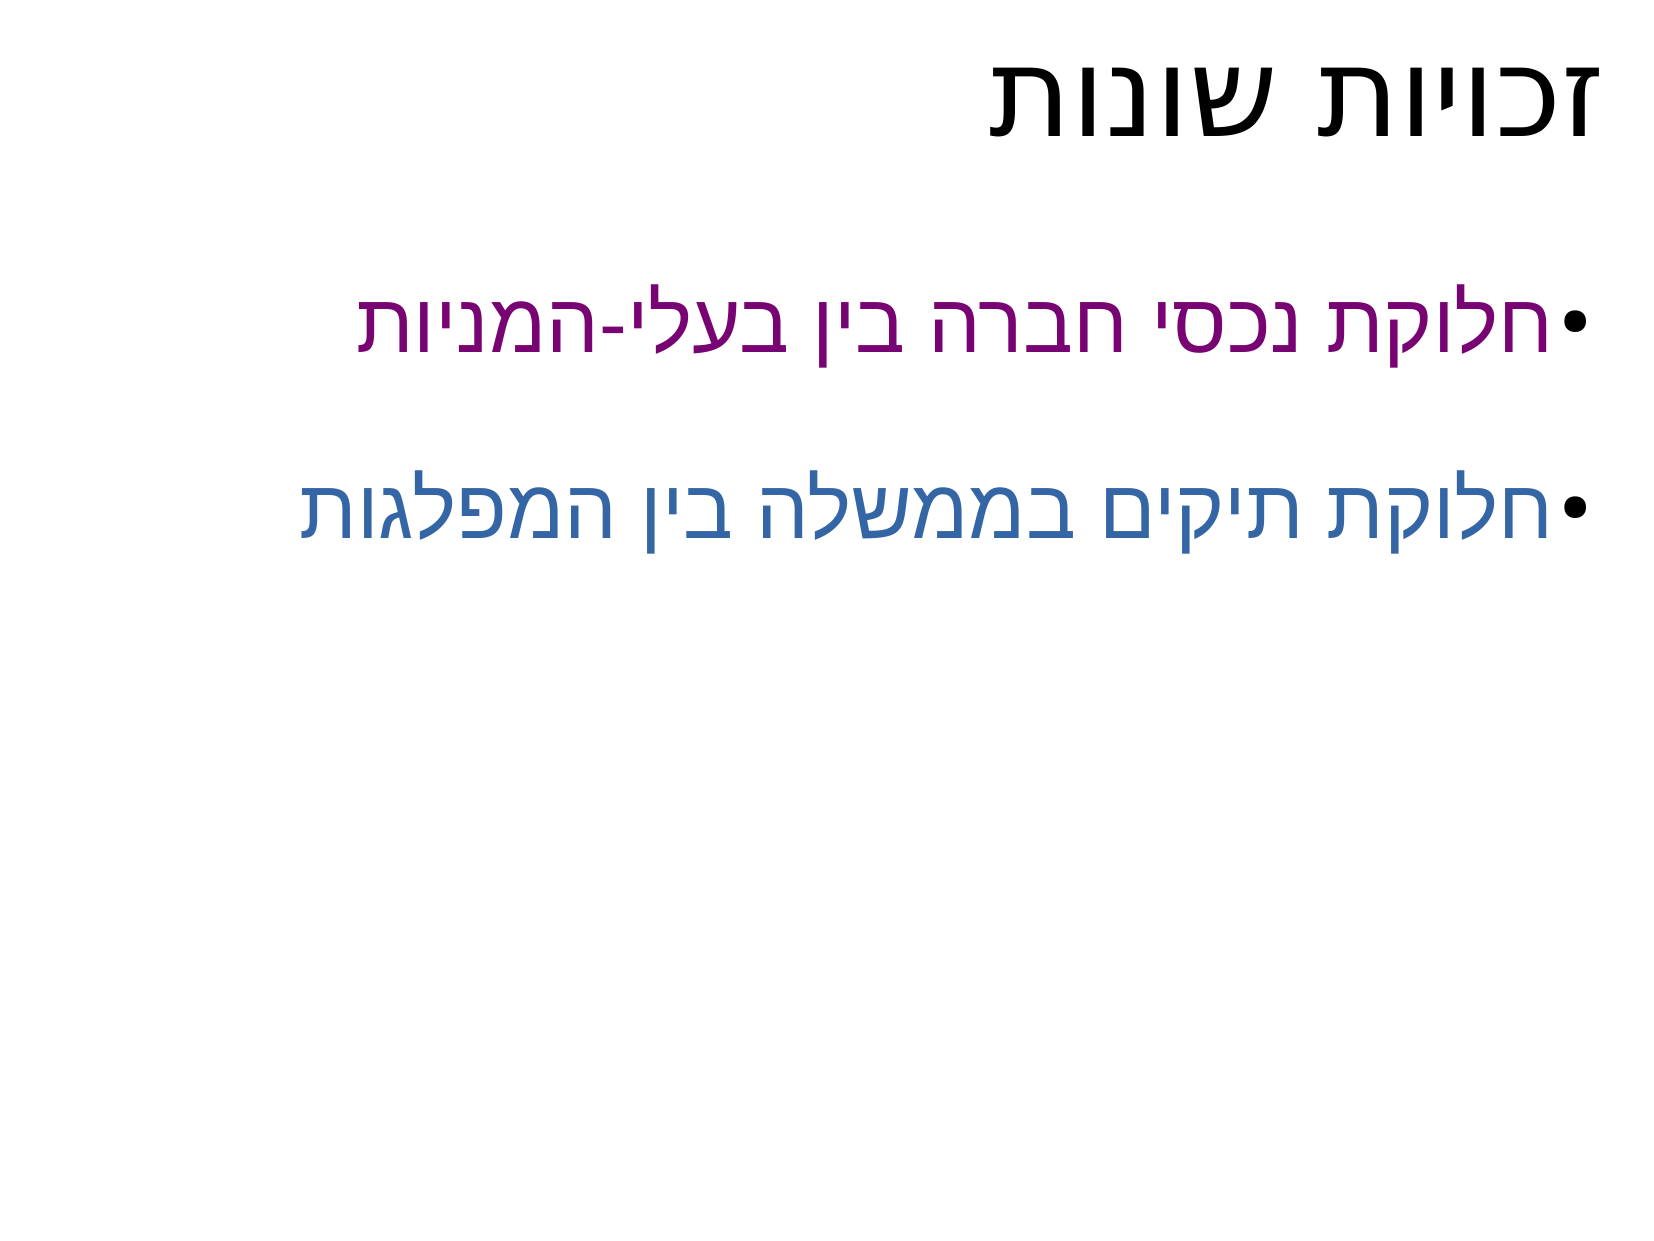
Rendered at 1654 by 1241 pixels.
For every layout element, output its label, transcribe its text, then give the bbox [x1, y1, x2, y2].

title זכויות שונות [30, 6, 1654, 166]
text_box חלוקת נכסי חברה בין בעלי-המניות חלוקת תיקים בממשלה בין המפלגות [60, 270, 1606, 564]
